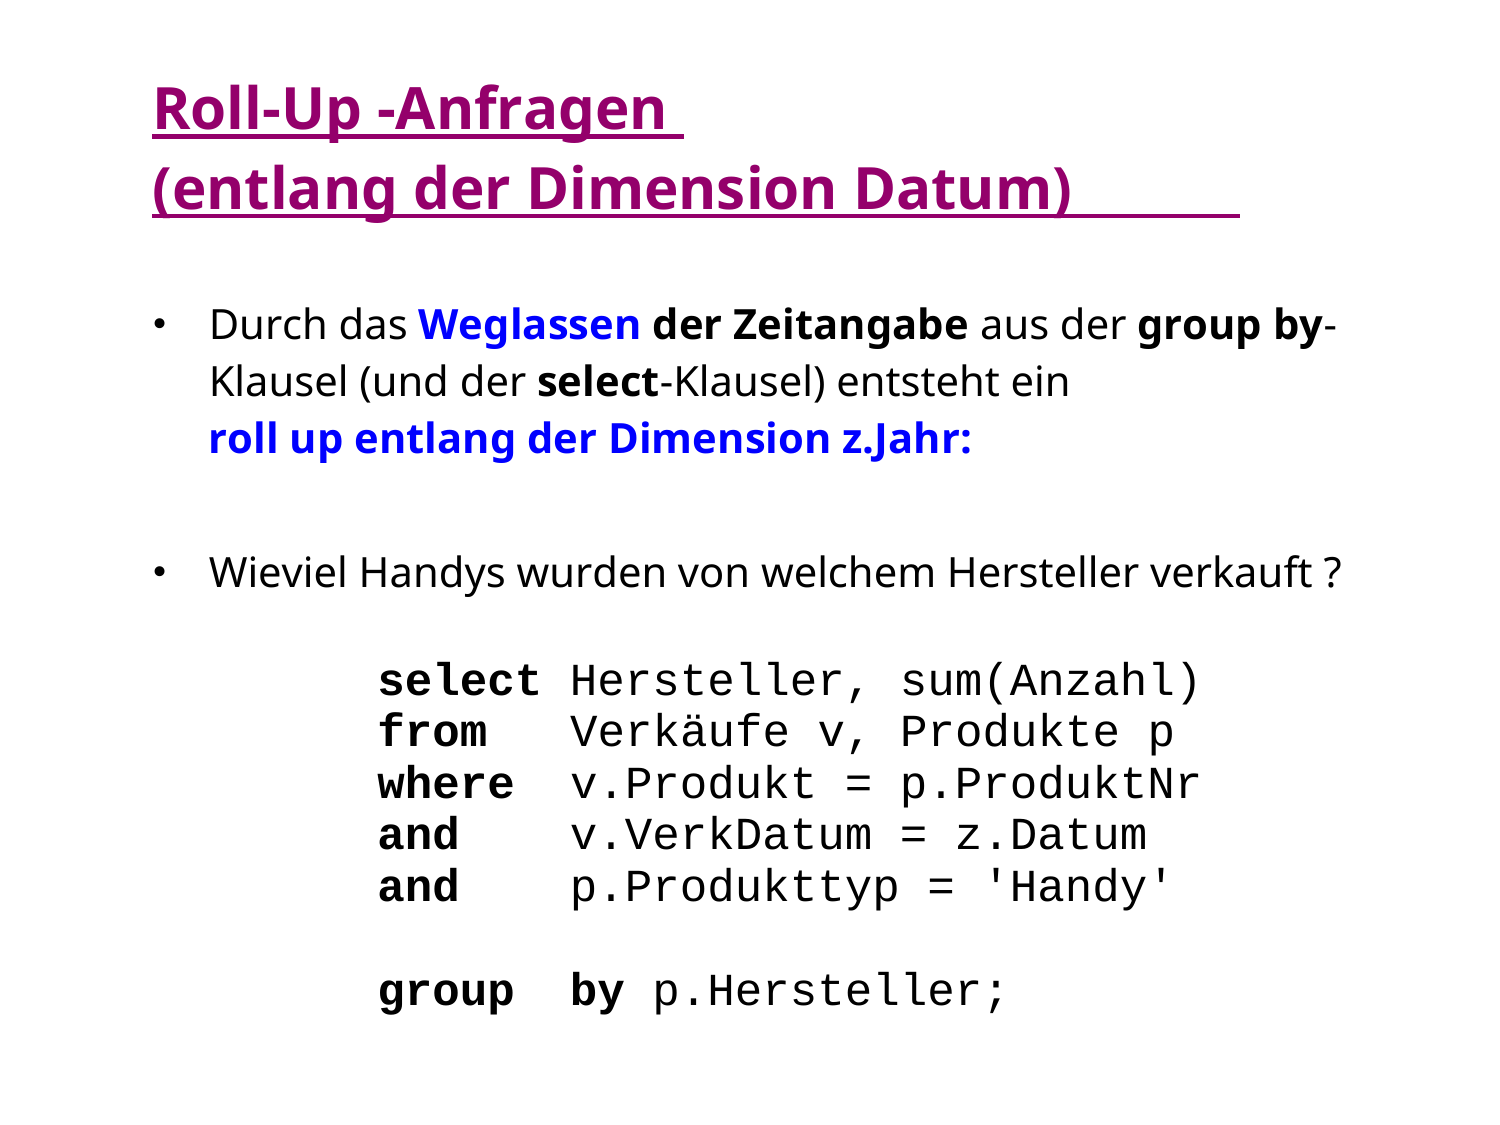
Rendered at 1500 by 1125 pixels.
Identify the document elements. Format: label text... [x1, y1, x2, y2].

list Durch das Weglassen der Zeitangabe aus der group by-Klausel (und der select-Klausel) entsteht ein roll up entlang der Dimension z.Jahr: Wieviel Handys wurden von welchem Hersteller verkauft ? select Hersteller, sum(Anzahl) from Verkäufe v, Produkte p where v.Produkt = p.ProduktNr and v.VerkDatum = z.Datum and p.Produkttyp = 'Handy' group by p.Hersteller; [137, 287, 1447, 997]
title Roll-Up -Anfragen (entlang der Dimension Datum) [137, 29, 1413, 265]
